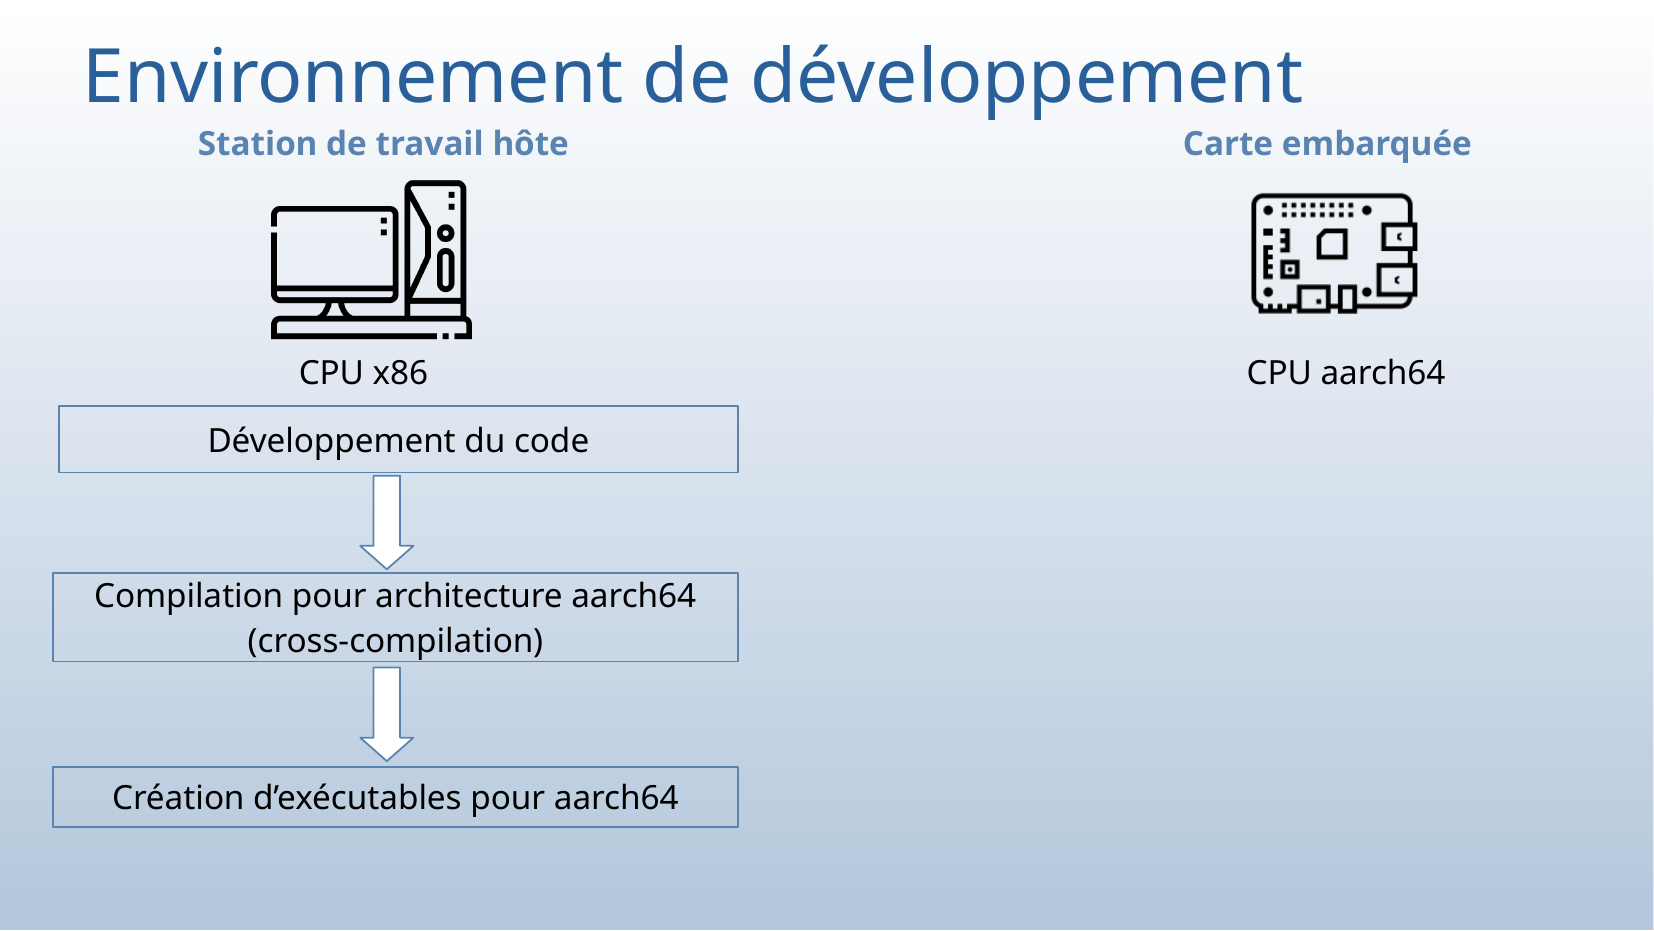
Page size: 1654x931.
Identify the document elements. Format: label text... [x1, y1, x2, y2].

text_box Compilation pour architecture aarch64 (cross-compilation) [53, 573, 739, 662]
picture [271, 173, 472, 341]
text_box Station de travail hôte [147, 112, 621, 173]
text_box Création d’exécutables pour aarch64 [53, 766, 739, 827]
text_box [360, 667, 414, 762]
text_box Développement du code [59, 405, 739, 473]
picture [1216, 173, 1453, 341]
text_box [360, 475, 414, 570]
title Environnement de développement [82, 0, 1571, 151]
text_box Carte embarquée [1145, 112, 1519, 173]
text_box CPU x86 [242, 341, 485, 402]
text_box CPU aarch64 [1216, 341, 1477, 402]
